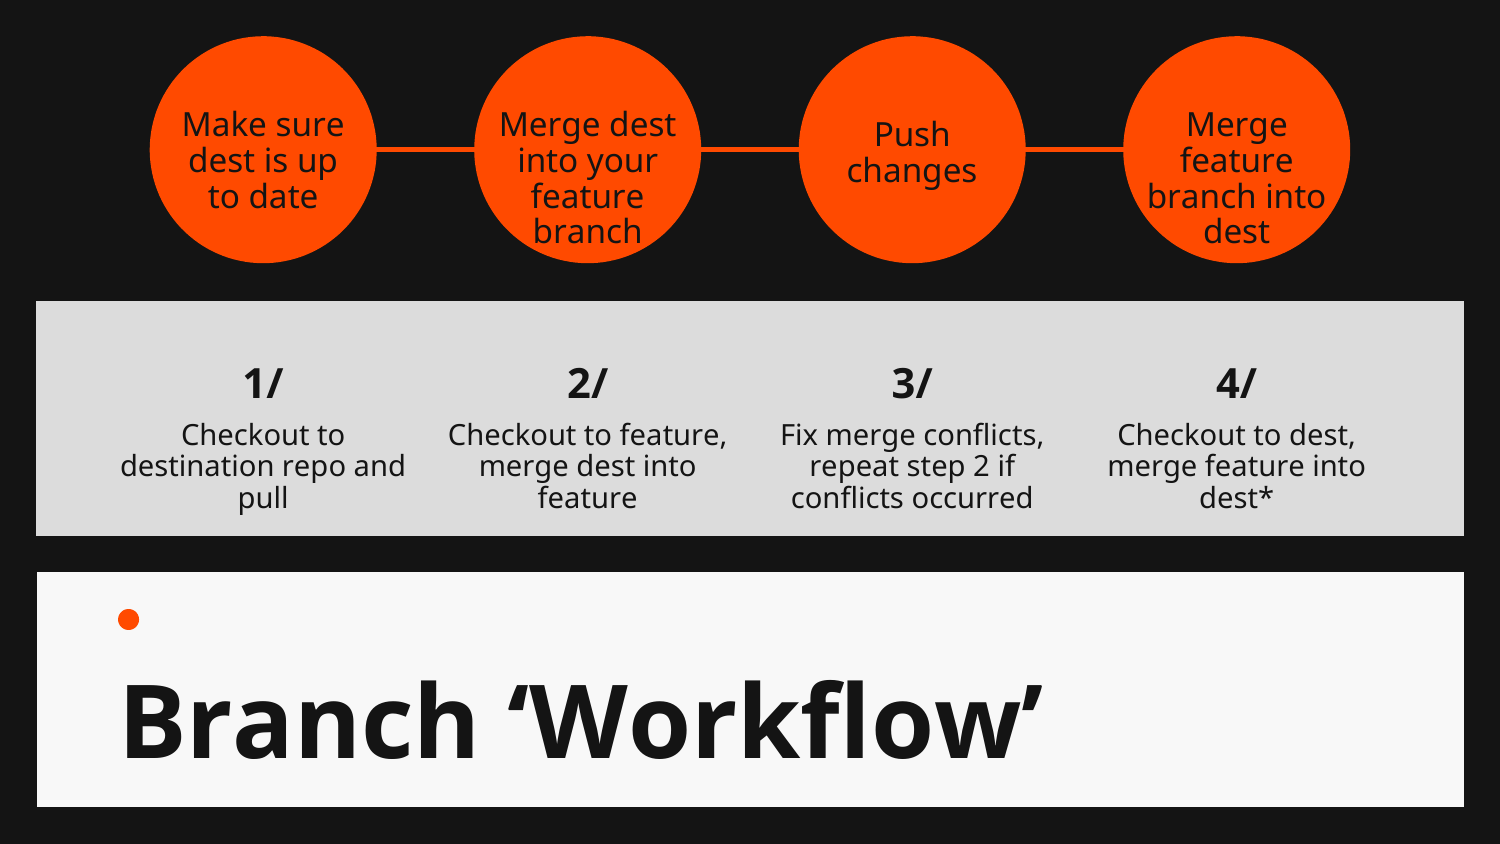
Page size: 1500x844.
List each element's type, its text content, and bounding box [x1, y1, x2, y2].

text_box Fix merge conflicts, repeat step 2 if conflicts occurred [767, 420, 1058, 489]
text_box 2/ [442, 354, 733, 407]
text_box [597, 200, 606, 206]
text_box Checkout to destination repo and pull [118, 420, 409, 489]
title Branch ‘Workflow’ [118, 684, 1382, 773]
text_box Push changes [820, 100, 1004, 200]
text_box Checkout to dest, merge feature into dest* [1091, 420, 1382, 489]
text_box [474, 36, 702, 147]
text_box [149, 36, 377, 264]
text_box [565, 200, 573, 206]
text_box Merge dest into your feature branch [496, 100, 680, 200]
text_box [118, 609, 140, 630]
text_box [798, 36, 1026, 147]
text_box [798, 152, 1026, 264]
text_box Merge feature branch into dest [1145, 100, 1329, 200]
text_box 1/ [118, 354, 409, 407]
text_box [36, 301, 1464, 536]
text_box 4/ [1091, 354, 1382, 407]
text_box [474, 152, 702, 264]
text_box [1152, 200, 1162, 206]
text_box [1123, 36, 1351, 264]
text_box [1311, 200, 1321, 206]
text_box [273, 200, 281, 206]
text_box [253, 200, 263, 206]
text_box Make sure dest is up to date [171, 100, 355, 200]
text_box 3/ [767, 354, 1058, 407]
text_box [224, 200, 234, 206]
text_box [1185, 200, 1193, 206]
text_box Checkout to feature, merge dest into feature [442, 420, 733, 489]
